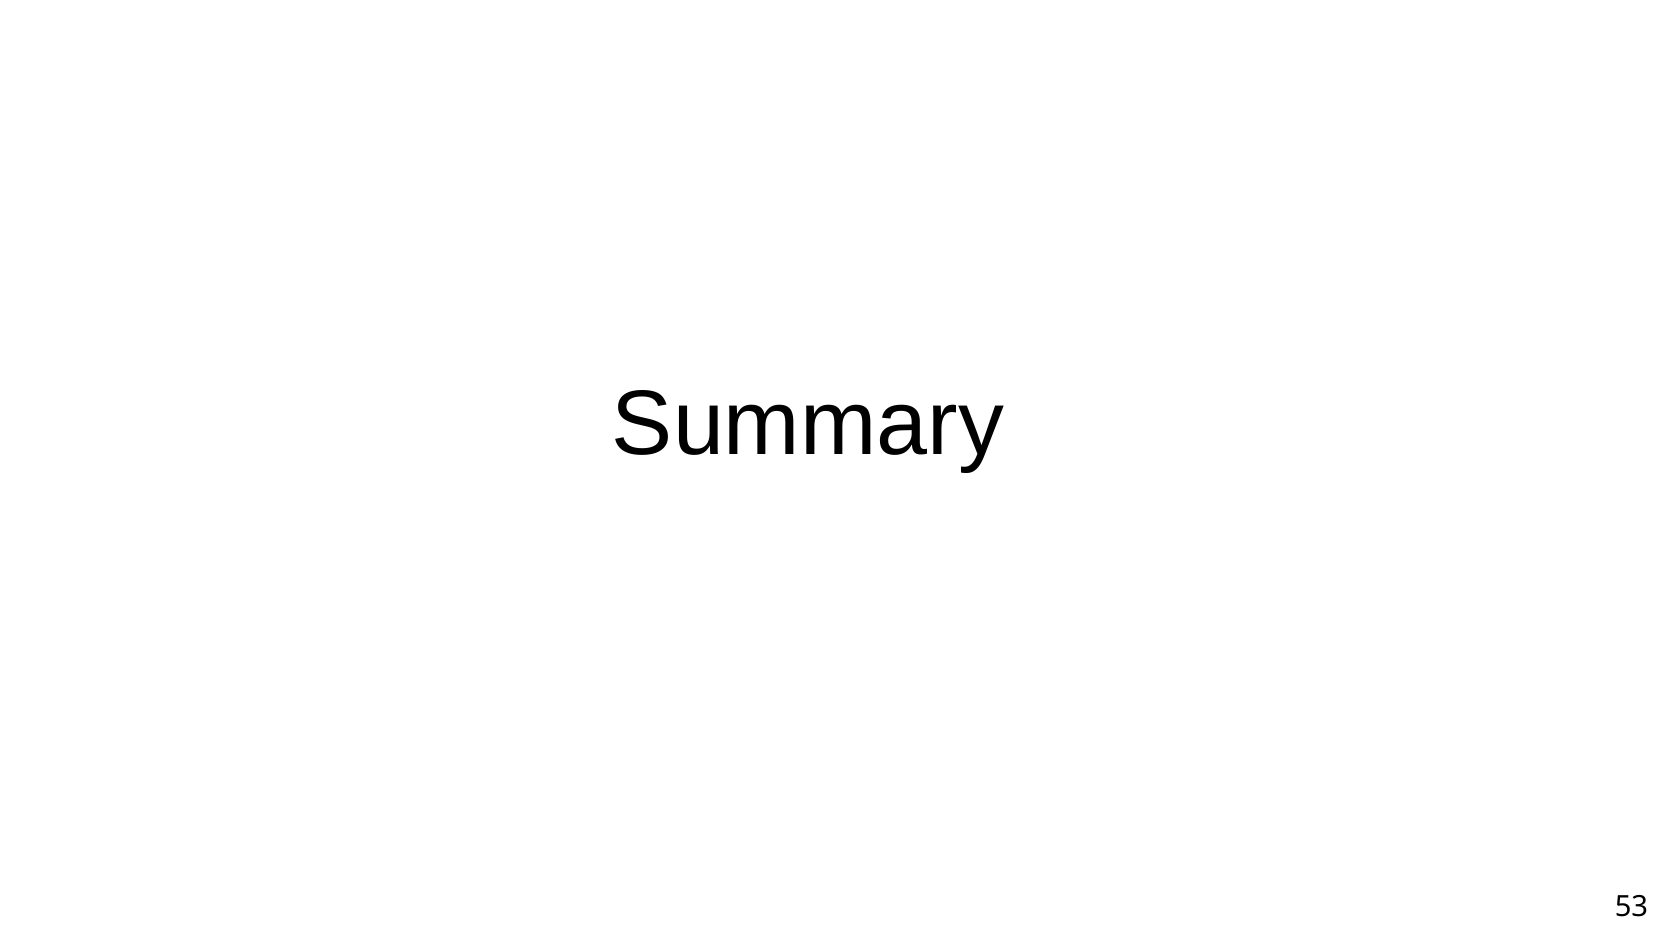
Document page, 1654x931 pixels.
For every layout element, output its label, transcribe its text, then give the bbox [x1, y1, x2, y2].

title Summary [64, 345, 1553, 501]
